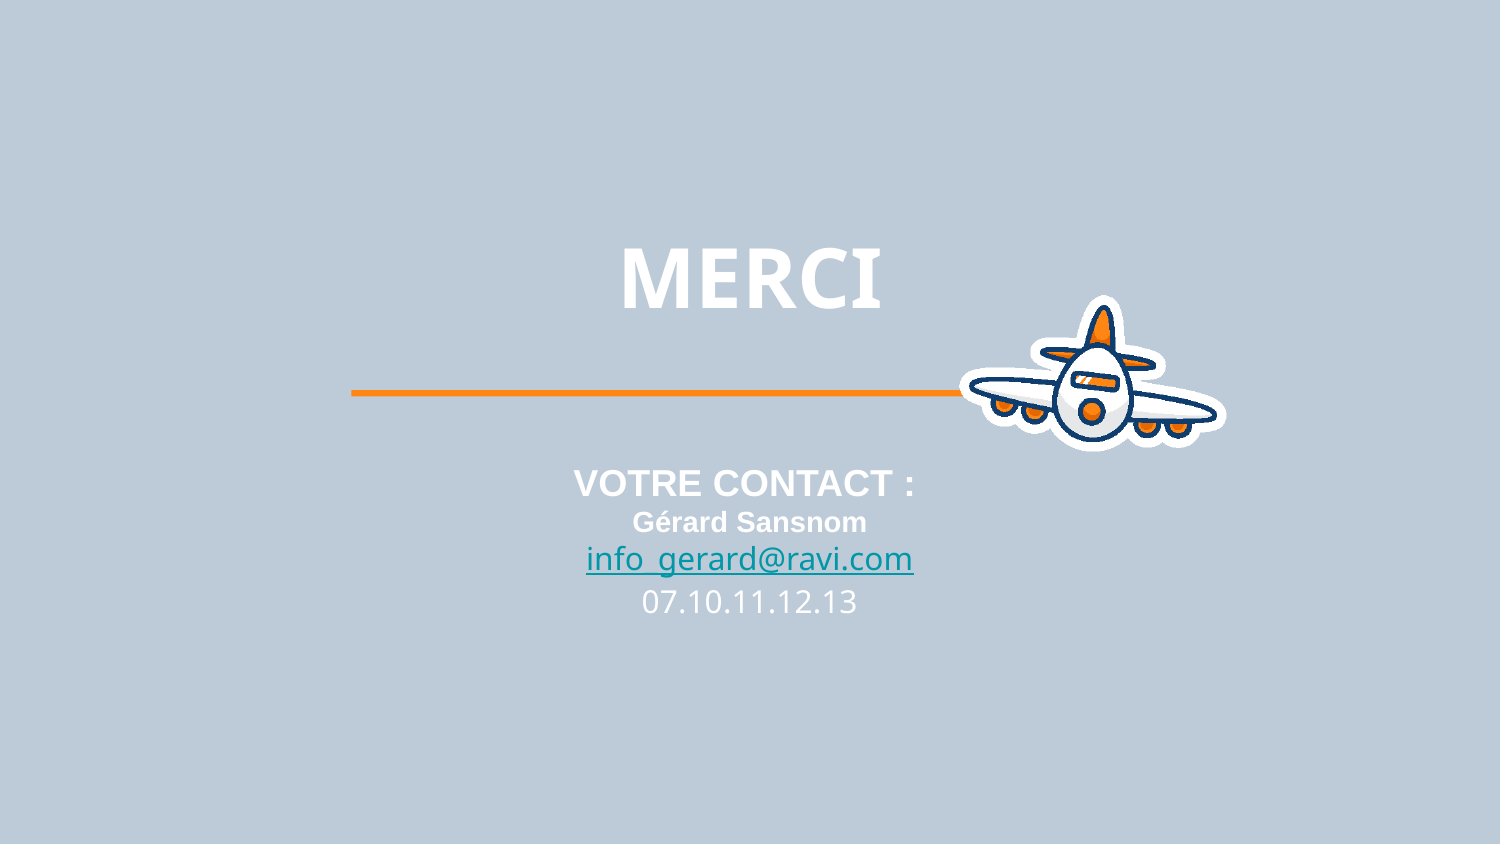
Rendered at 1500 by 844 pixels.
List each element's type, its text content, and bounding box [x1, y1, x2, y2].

picture [959, 295, 1227, 452]
title MERCI [368, 209, 1132, 313]
title VOTRE CONTACT : Gérard Sansnom info_gerard@ravi.com 07.10.11.12.13 [512, 443, 988, 616]
